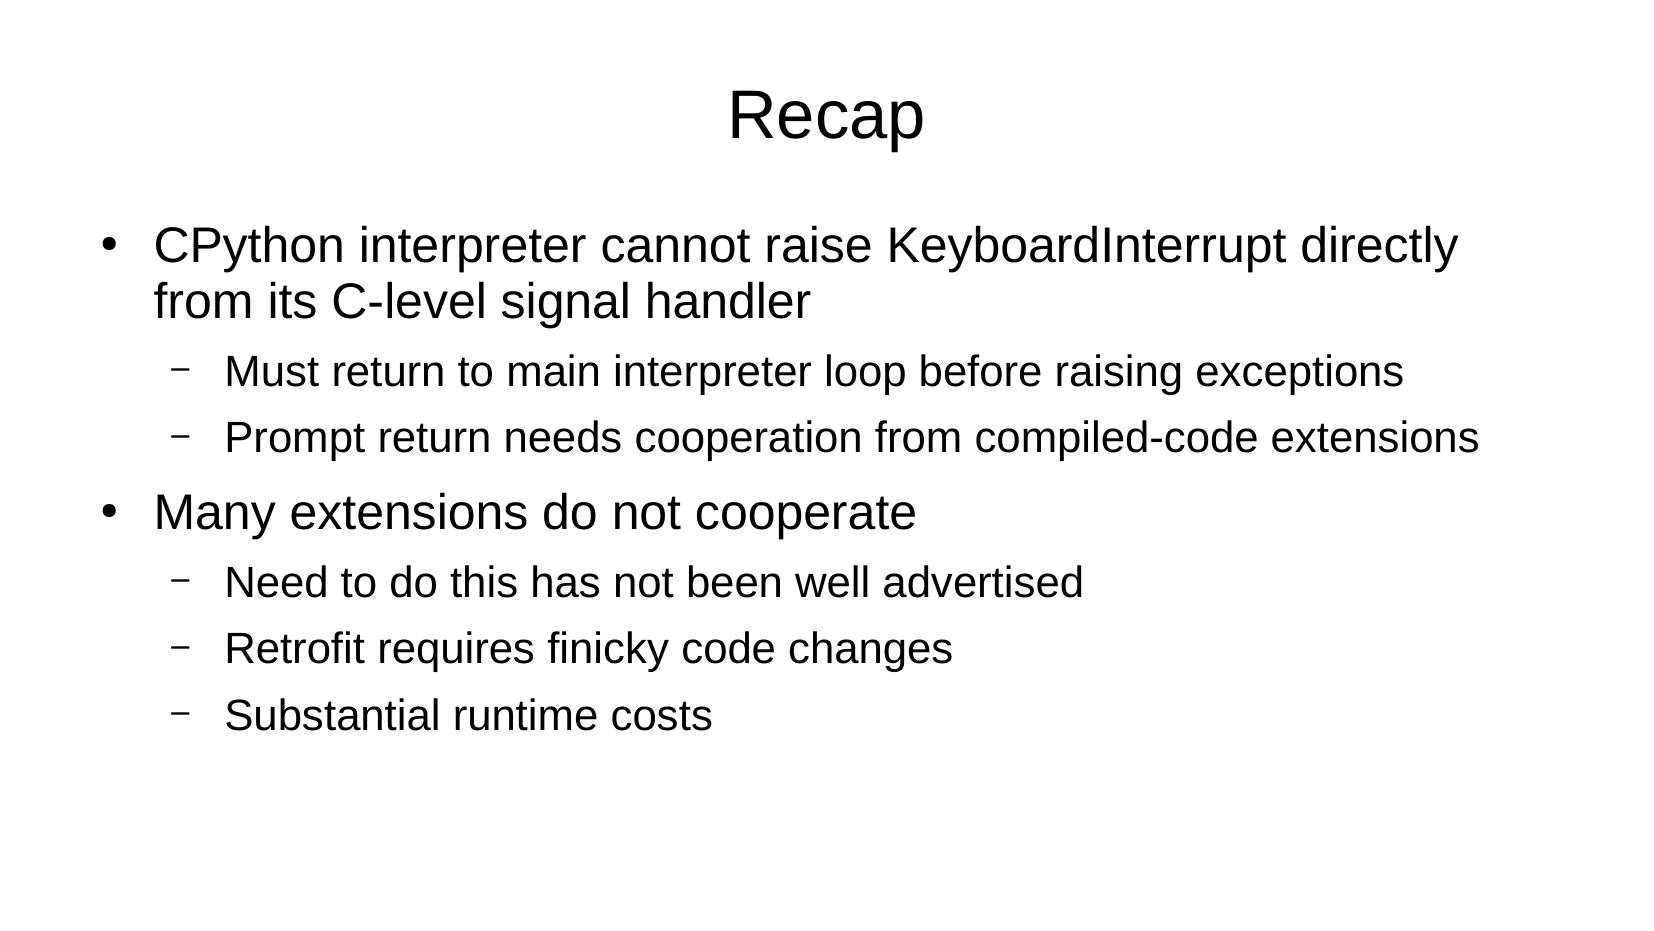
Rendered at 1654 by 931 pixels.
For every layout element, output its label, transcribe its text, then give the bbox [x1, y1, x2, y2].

title Recap [82, 37, 1571, 193]
list CPython interpreter cannot raise KeyboardInterrupt directly from its C-level signal handler Must return to main interpreter loop before raising exceptions Prompt return needs cooperation from compiled-code extensions Many extensions do not cooperate Need to do this has not been well advertised Retrofit requires finicky code changes Substantial runtime costs [82, 217, 1571, 899]
